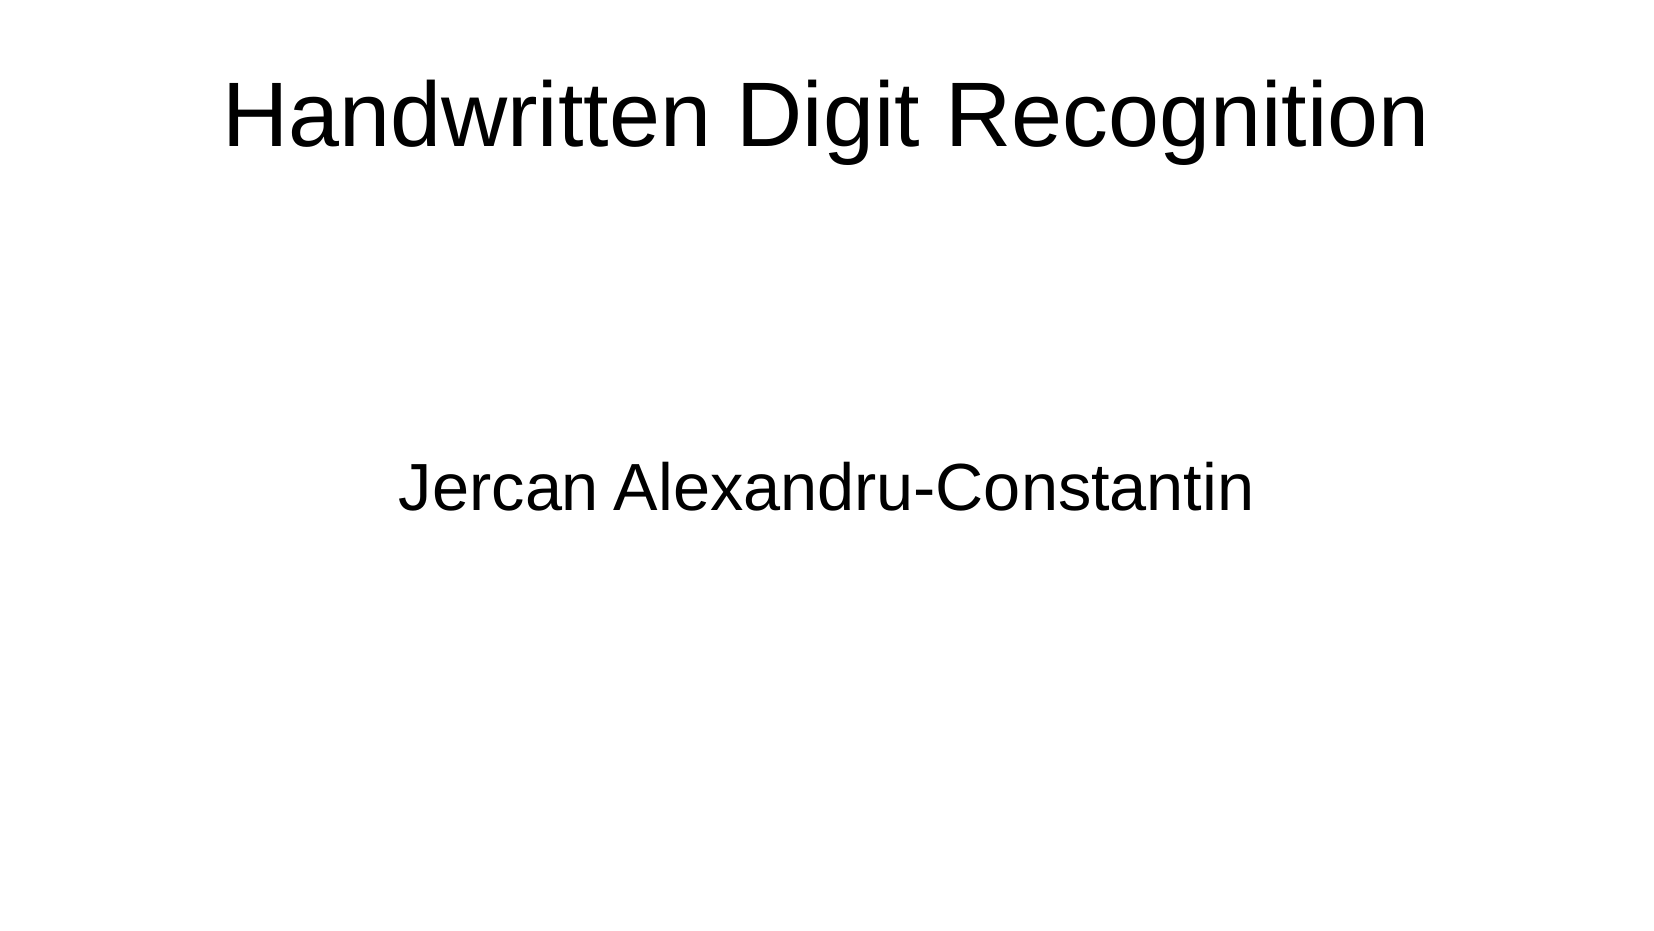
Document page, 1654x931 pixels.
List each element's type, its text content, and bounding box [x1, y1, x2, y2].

subtitle Jercan Alexandru-Constantin [82, 217, 1571, 758]
title Handwritten Digit Recognition [82, 37, 1571, 193]
